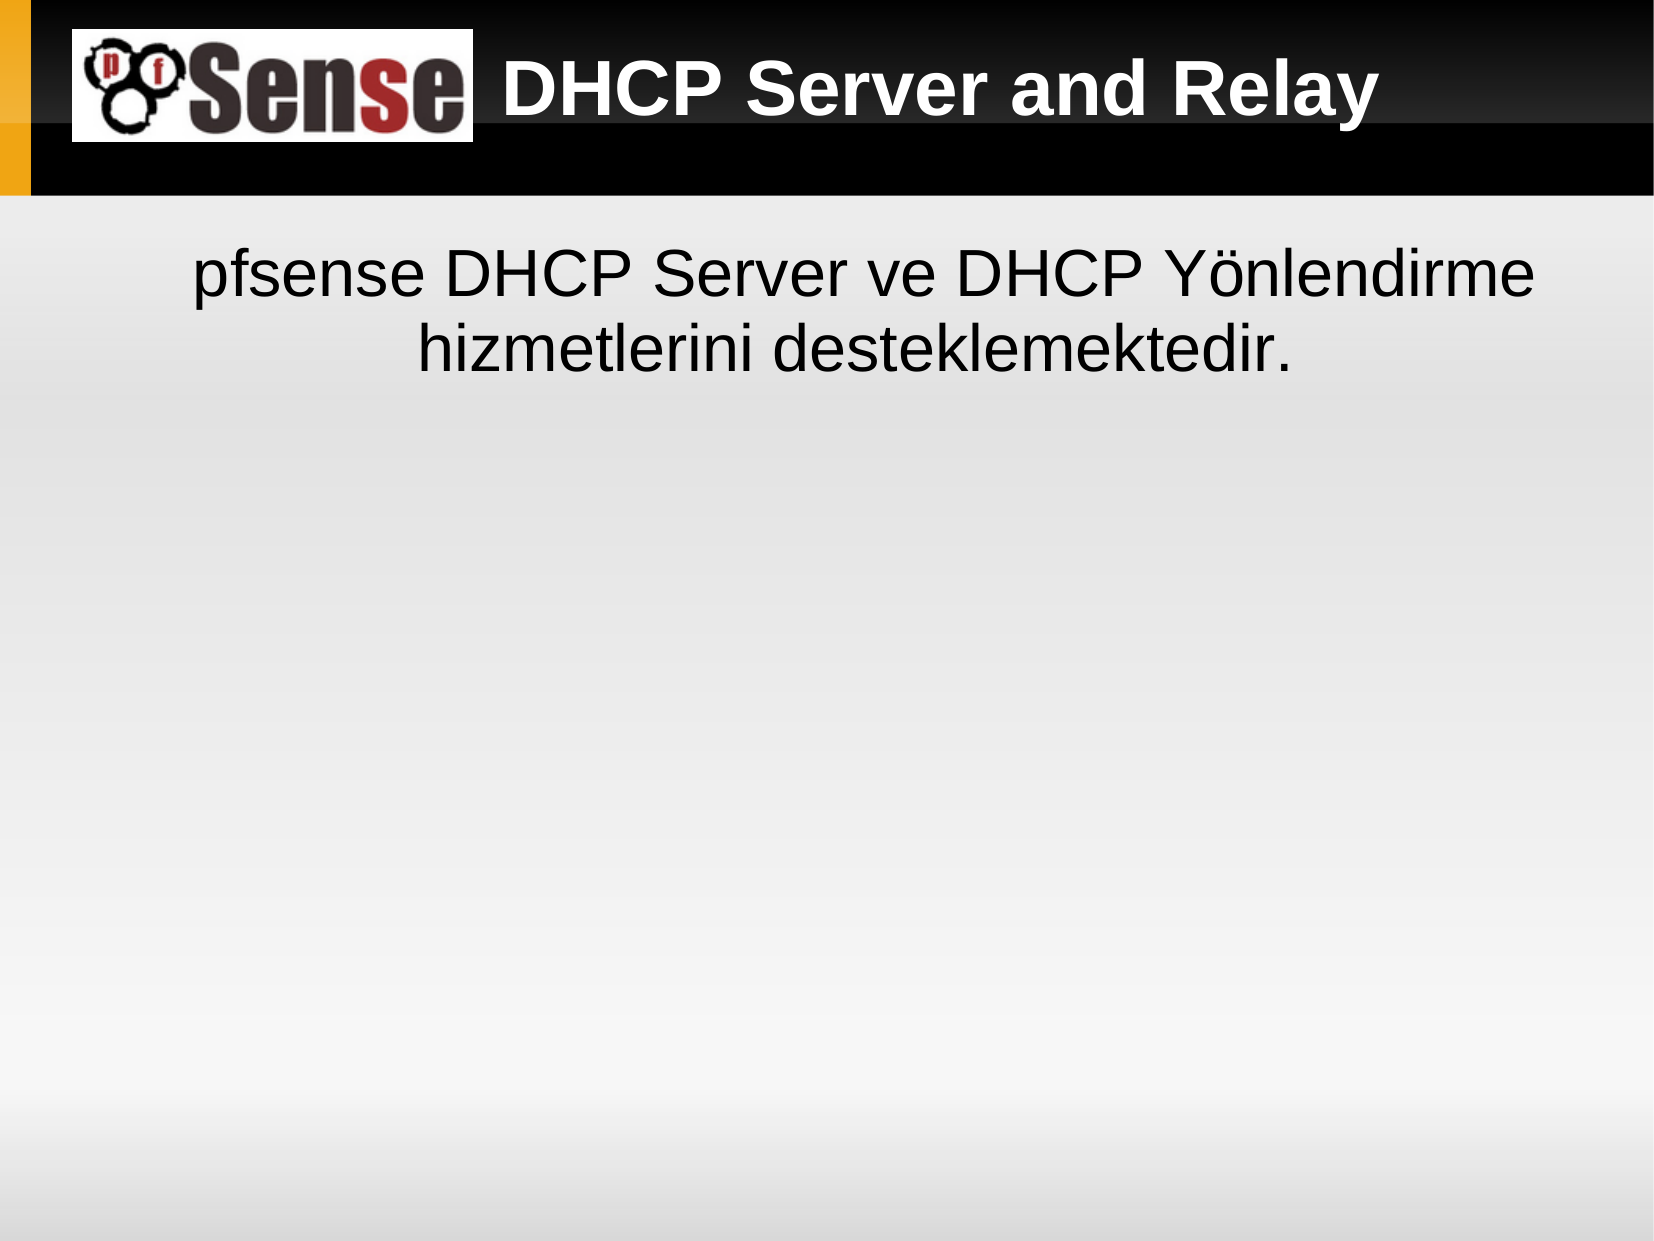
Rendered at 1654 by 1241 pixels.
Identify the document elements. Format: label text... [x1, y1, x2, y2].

picture [0, 0, 1654, 1241]
title DHCP Server and Relay [501, 0, 1625, 178]
list pfsense DHCP Server ve DHCP Yönlendirme hizmetlerini desteklemektedir. [76, 236, 1565, 1055]
